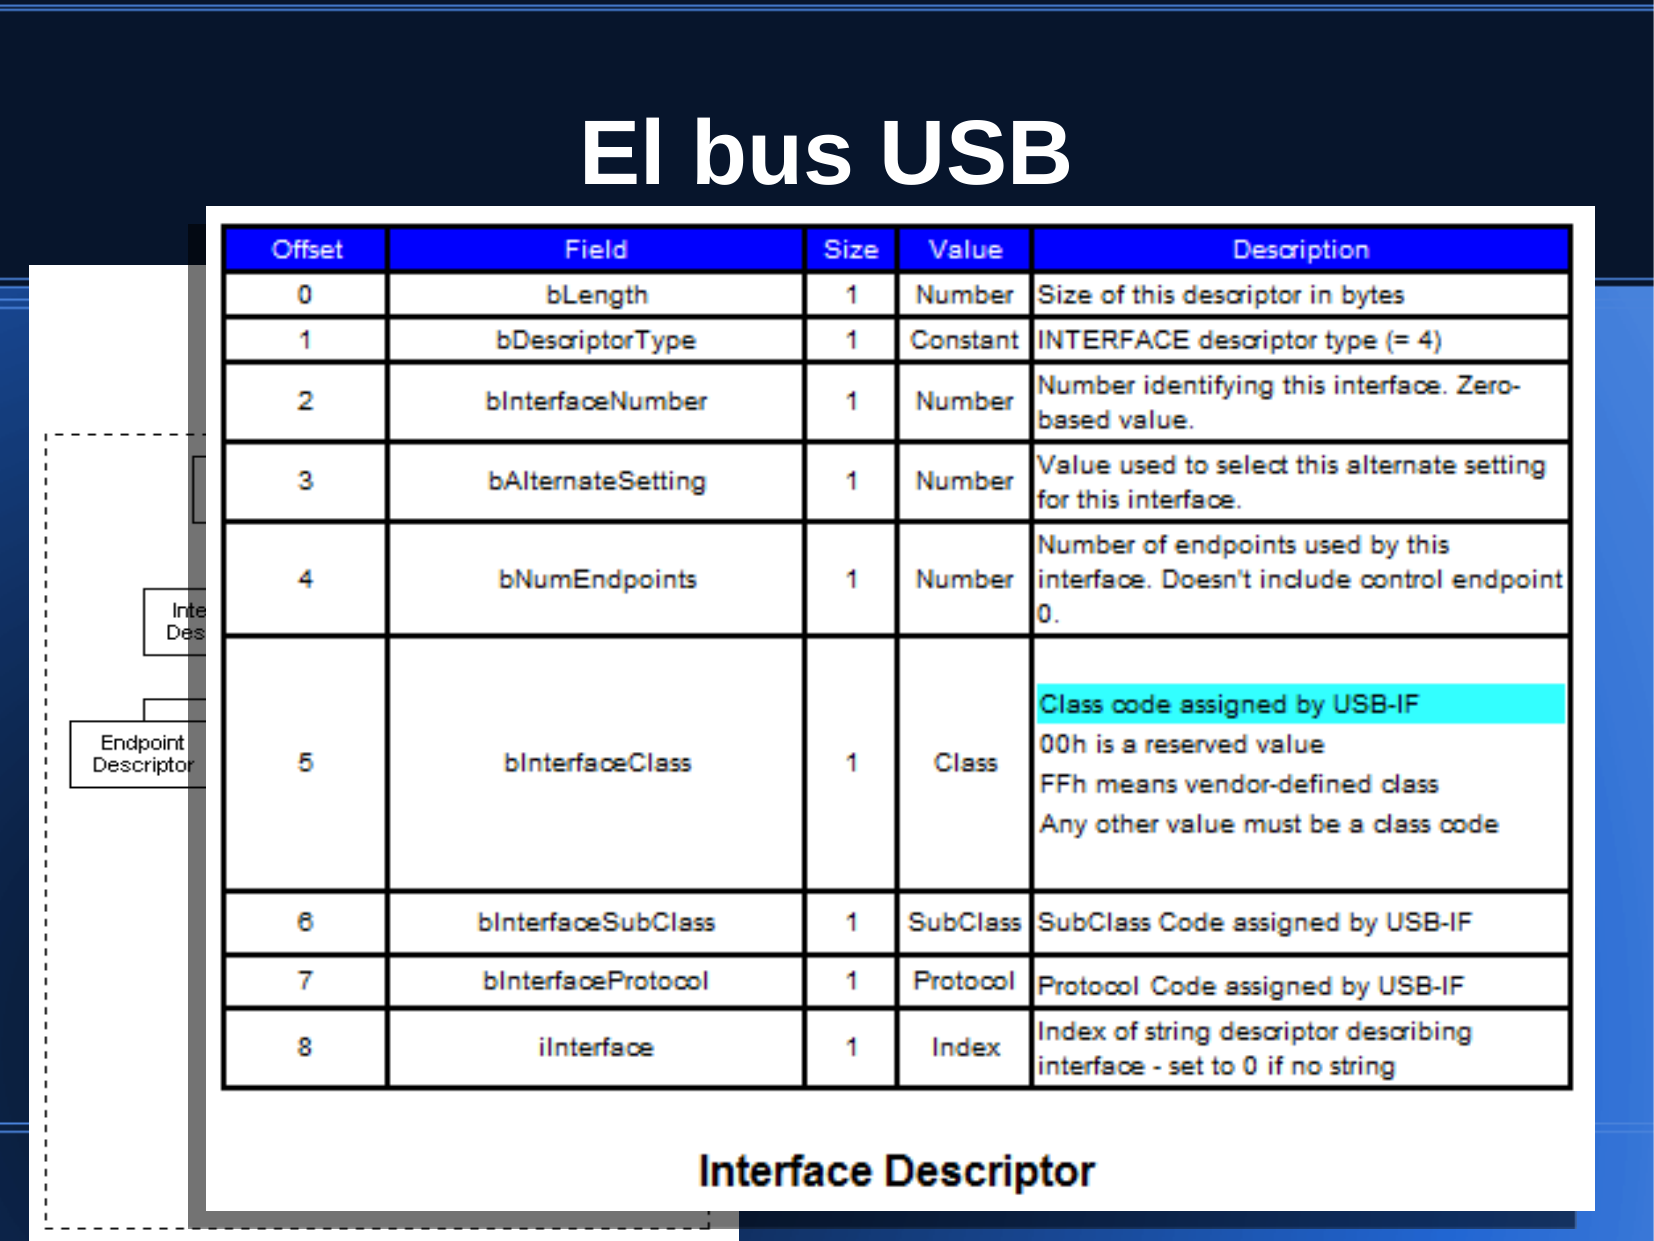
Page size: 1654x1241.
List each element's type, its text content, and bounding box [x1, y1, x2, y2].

picture [0, 0, 1654, 1241]
title El bus USB [82, 49, 1571, 257]
